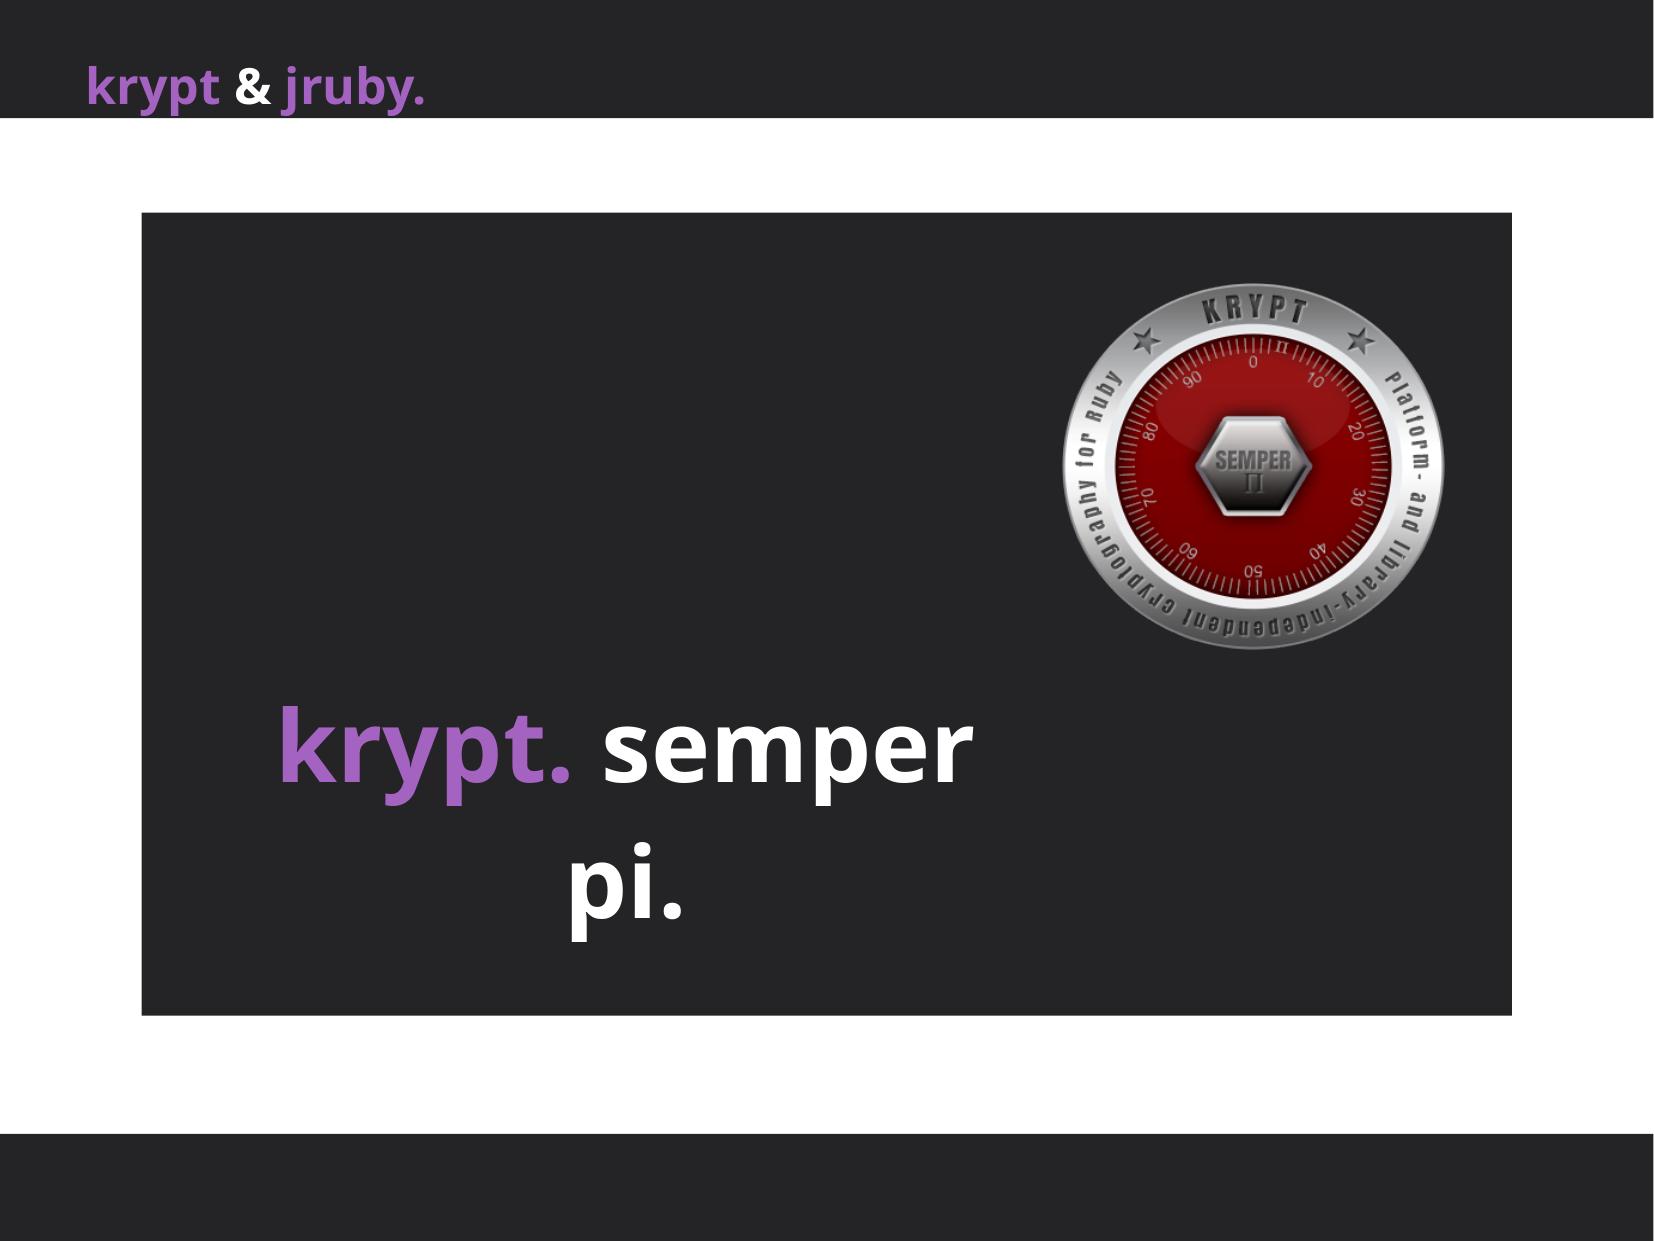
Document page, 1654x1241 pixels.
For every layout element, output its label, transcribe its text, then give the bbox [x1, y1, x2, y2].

picture [1062, 283, 1445, 650]
text_box [0, 1133, 1654, 1241]
text_box [141, 212, 1512, 1016]
text_box krypt & jruby. [70, 43, 1359, 119]
text_box krypt. semper pi. [212, 668, 1040, 804]
text_box [0, 0, 1654, 119]
